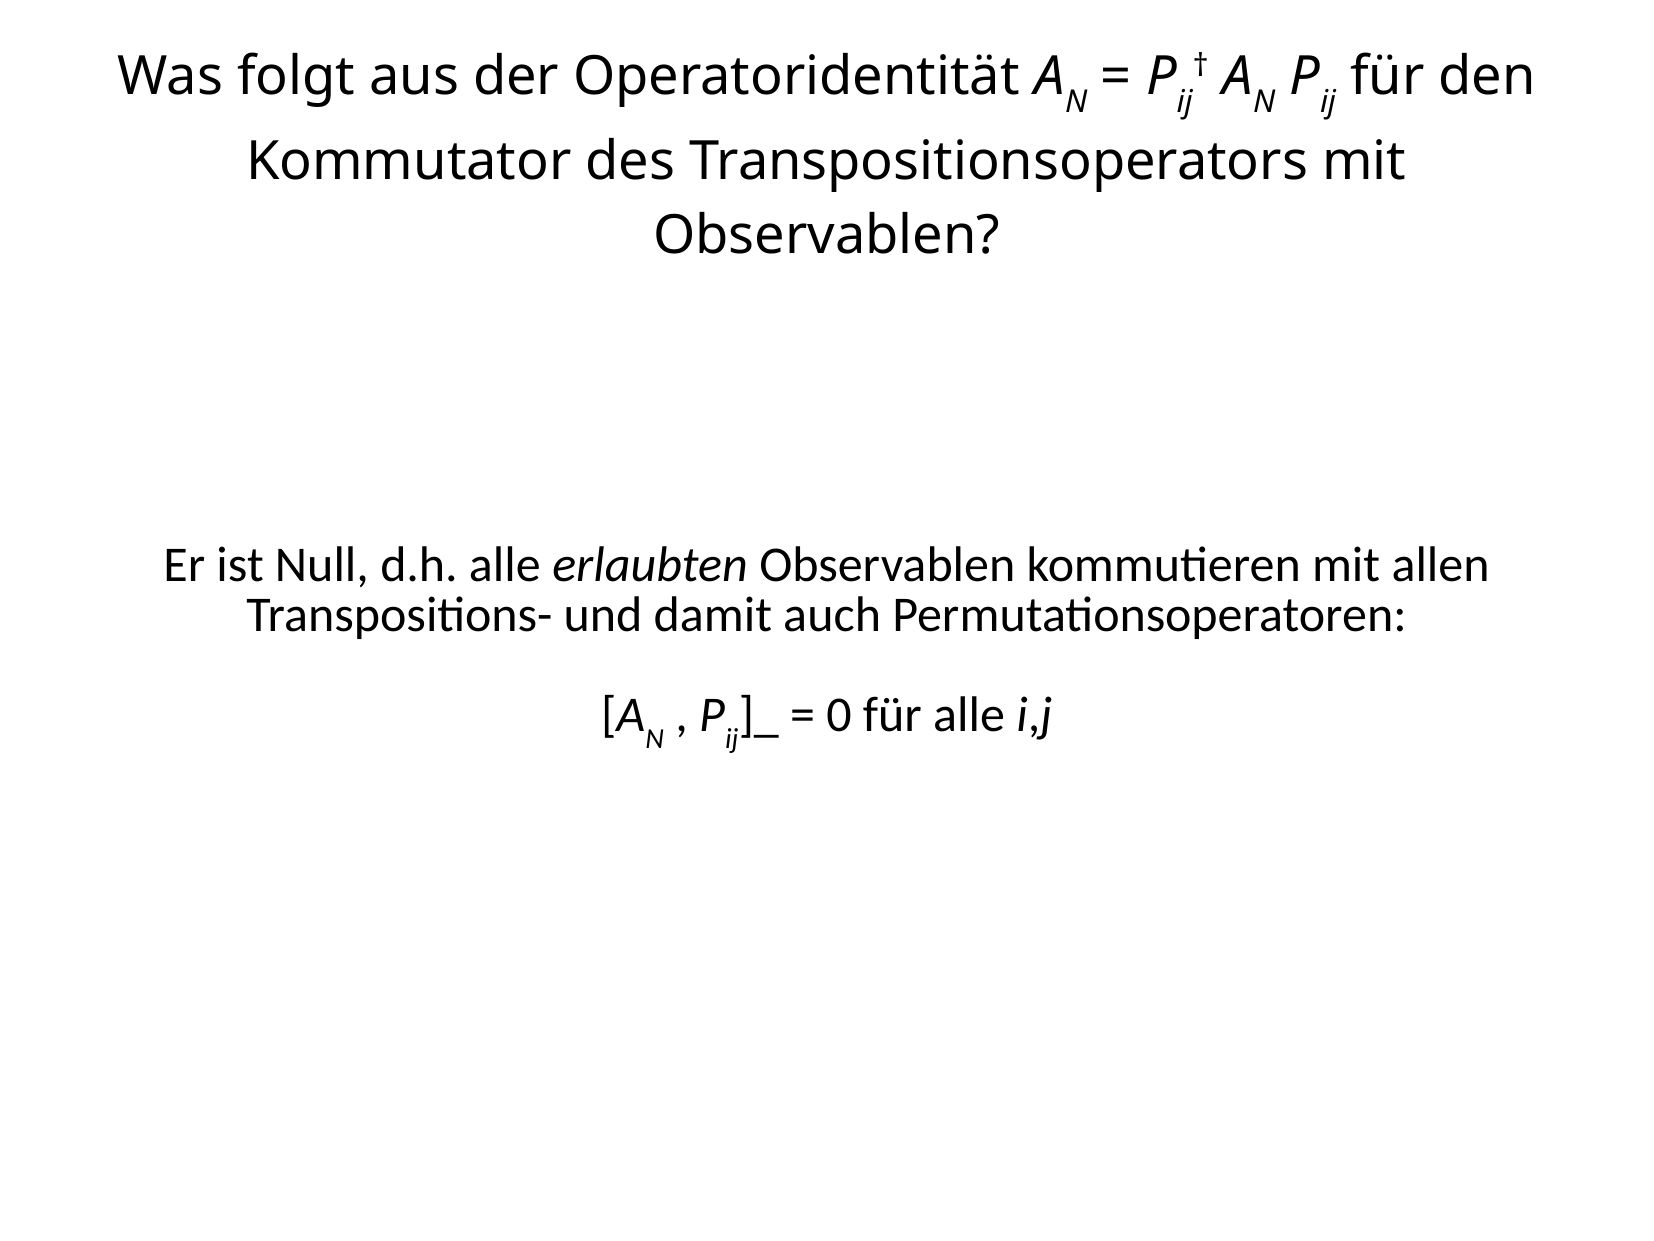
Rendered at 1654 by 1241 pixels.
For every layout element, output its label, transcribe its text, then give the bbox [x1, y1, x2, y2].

subtitle Er ist Null, d.h. alle erlaubten Observablen kommutieren mit allen Transpositions- und damit auch Permutationsoperatoren: [AN , Pij]_ = 0 für alle i,j [82, 290, 1571, 1010]
title Was folgt aus der Operatoridentität AN = Pij† AN Pij für den Kommutator des Transpositionsoperators mit Observablen? [82, 49, 1571, 257]
